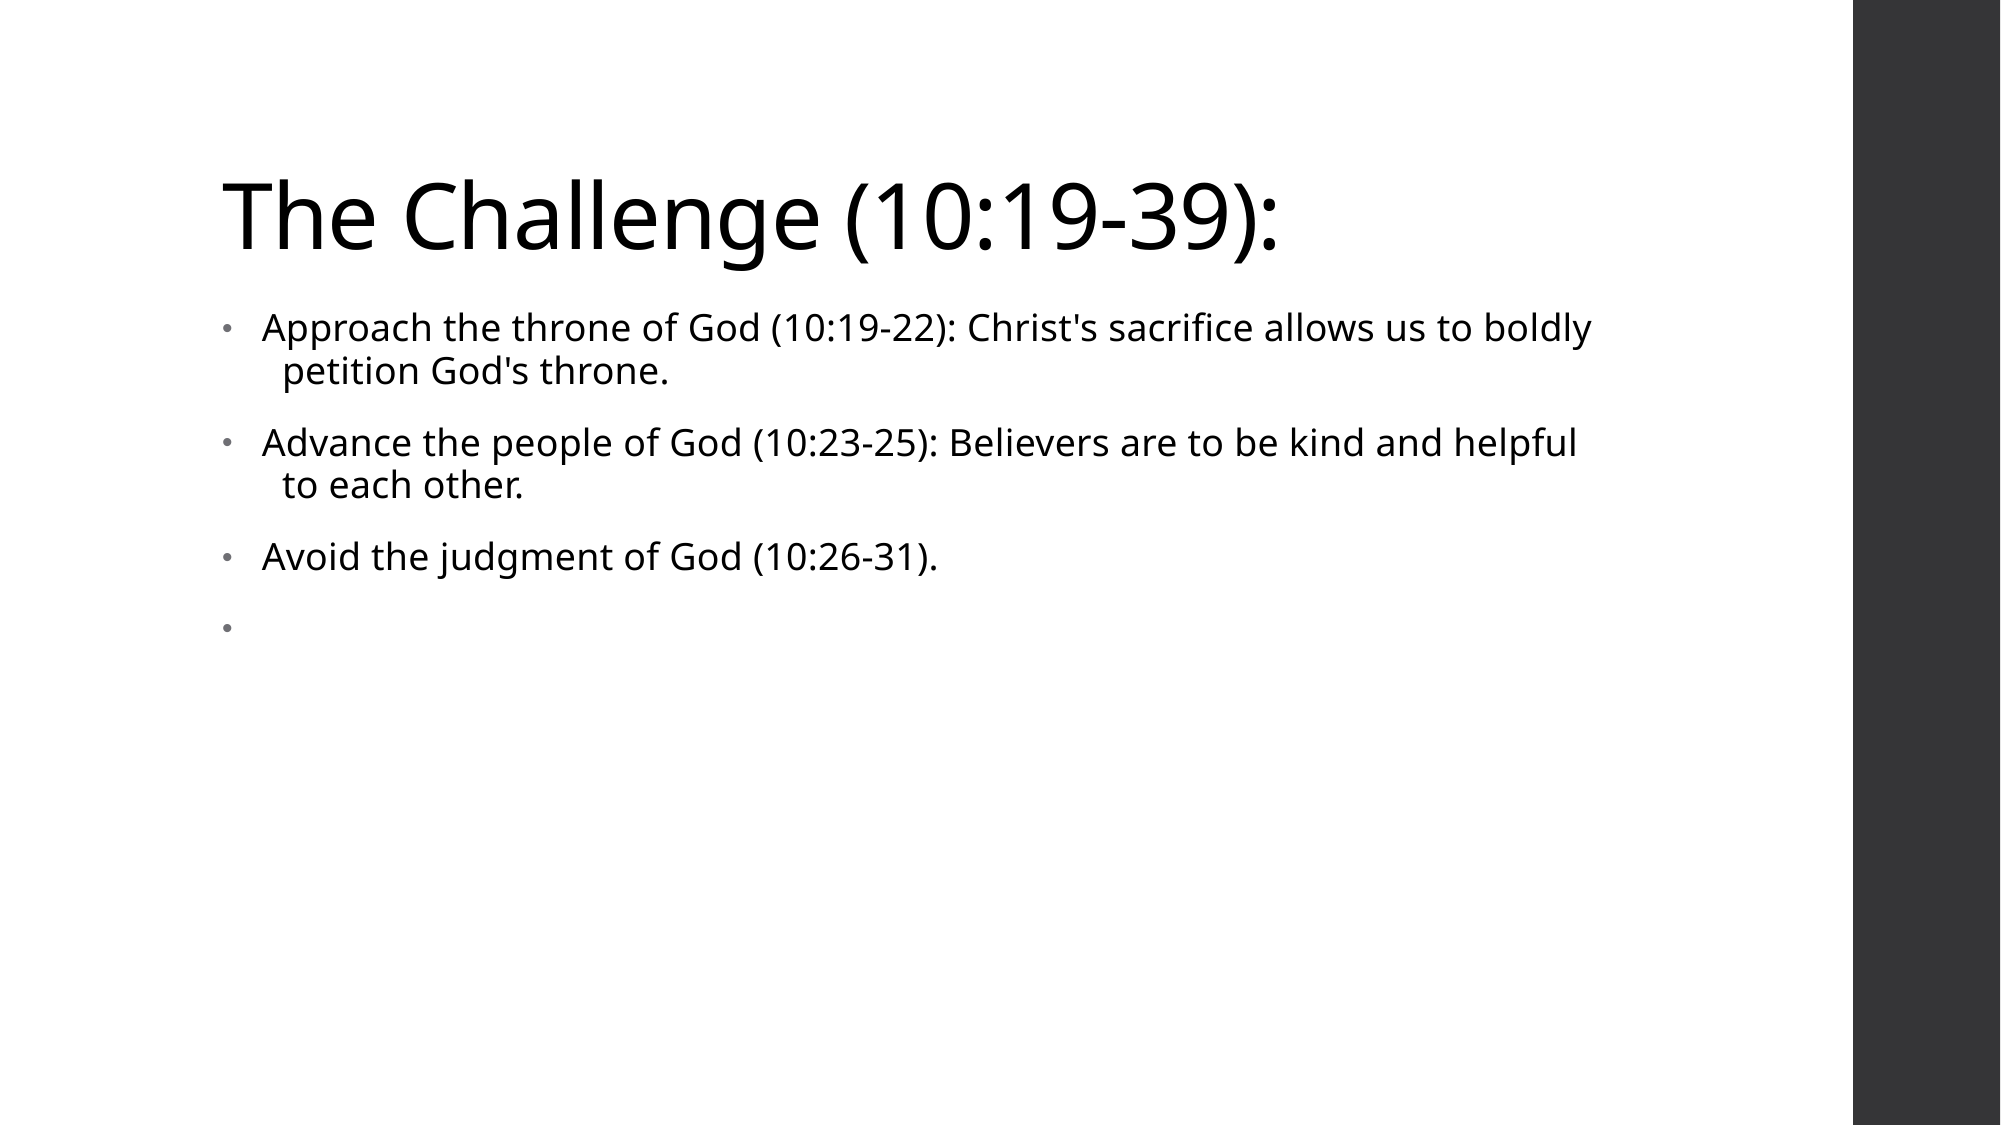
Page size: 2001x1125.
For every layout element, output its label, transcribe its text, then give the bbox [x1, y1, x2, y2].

list Approach the throne of God (10:19-22): Christ's sacrifice allows us to boldly petition God's throne. Advance the people of God (10:23-25): Believers are to be kind and helpful to each other. Avoid the judgment of God (10:26-31). [206, 299, 1617, 1014]
title The Challenge (10:19-39): [206, 60, 1797, 278]
